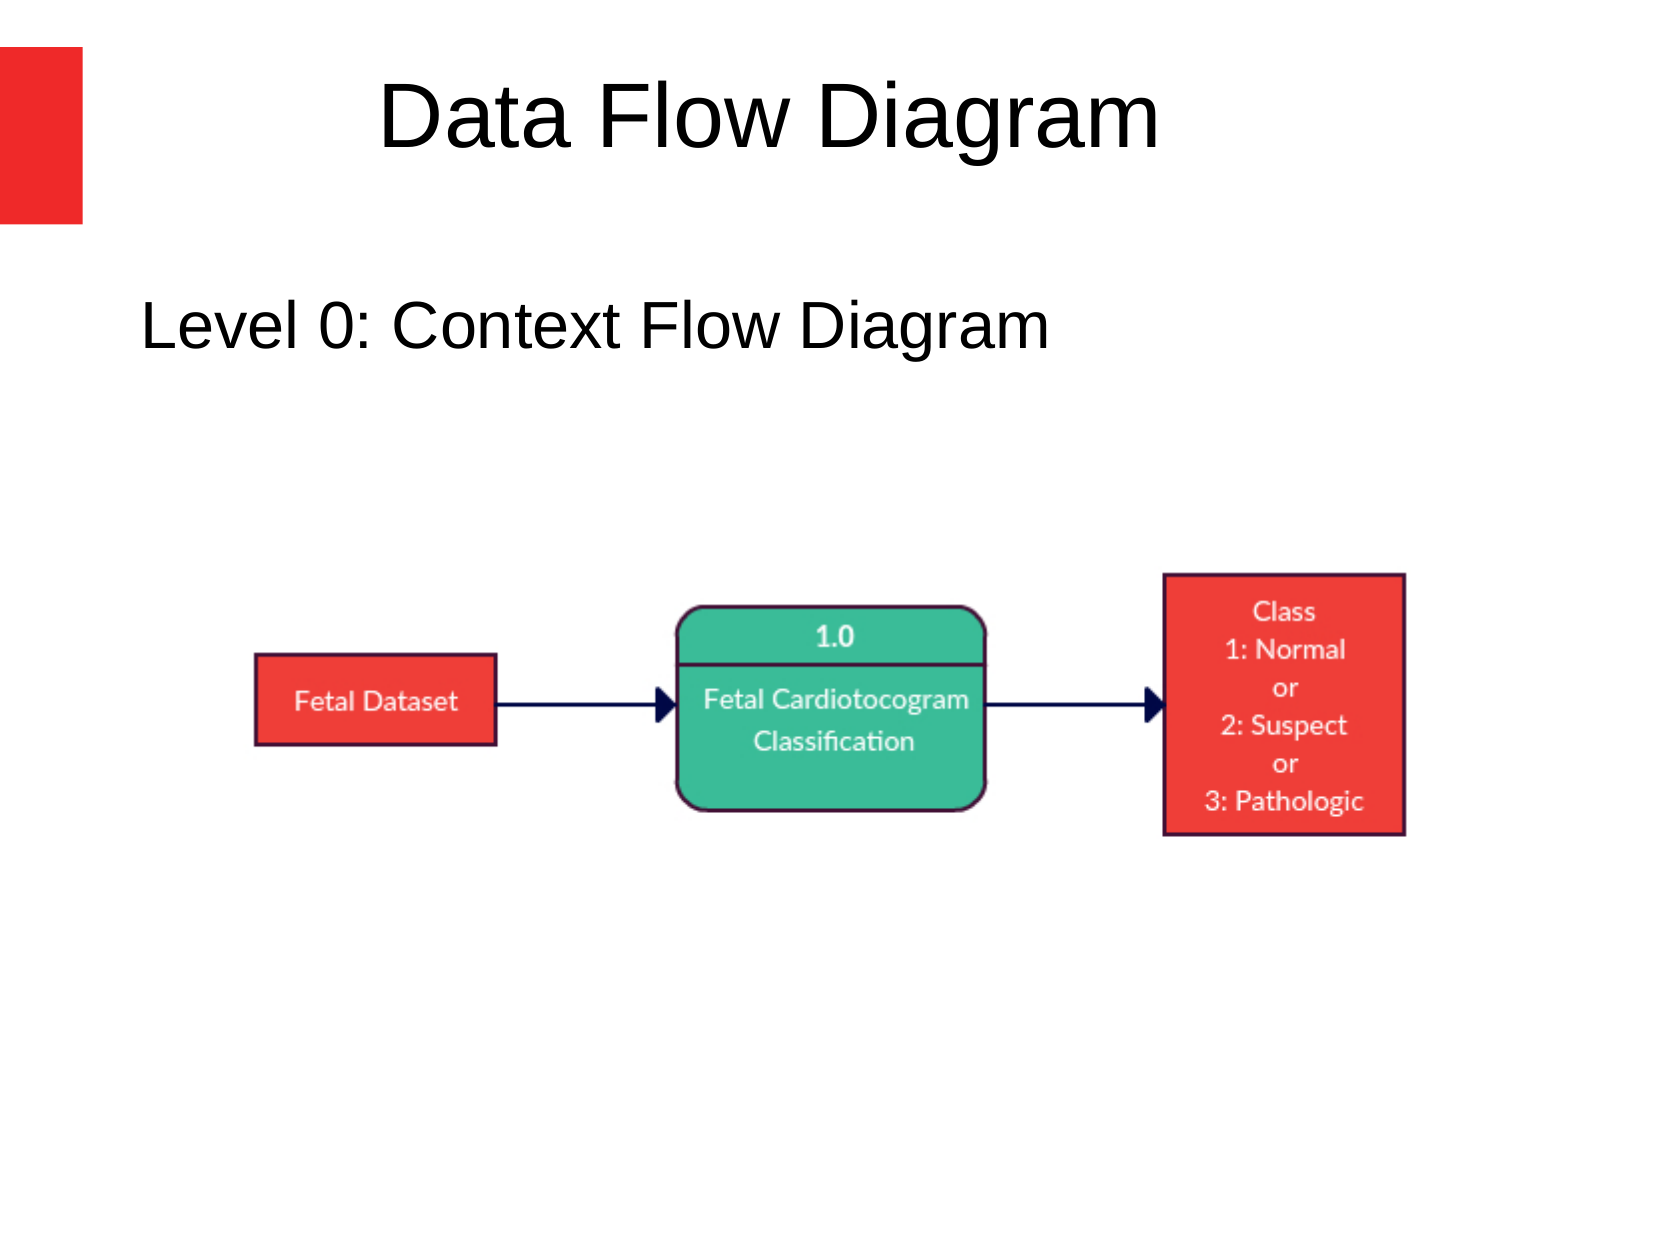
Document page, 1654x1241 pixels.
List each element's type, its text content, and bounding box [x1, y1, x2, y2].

text_box Level 0: Context Flow Diagram [0, 177, 1281, 464]
text_box Data Flow Diagram [210, 56, 1331, 277]
picture [156, 524, 1524, 895]
